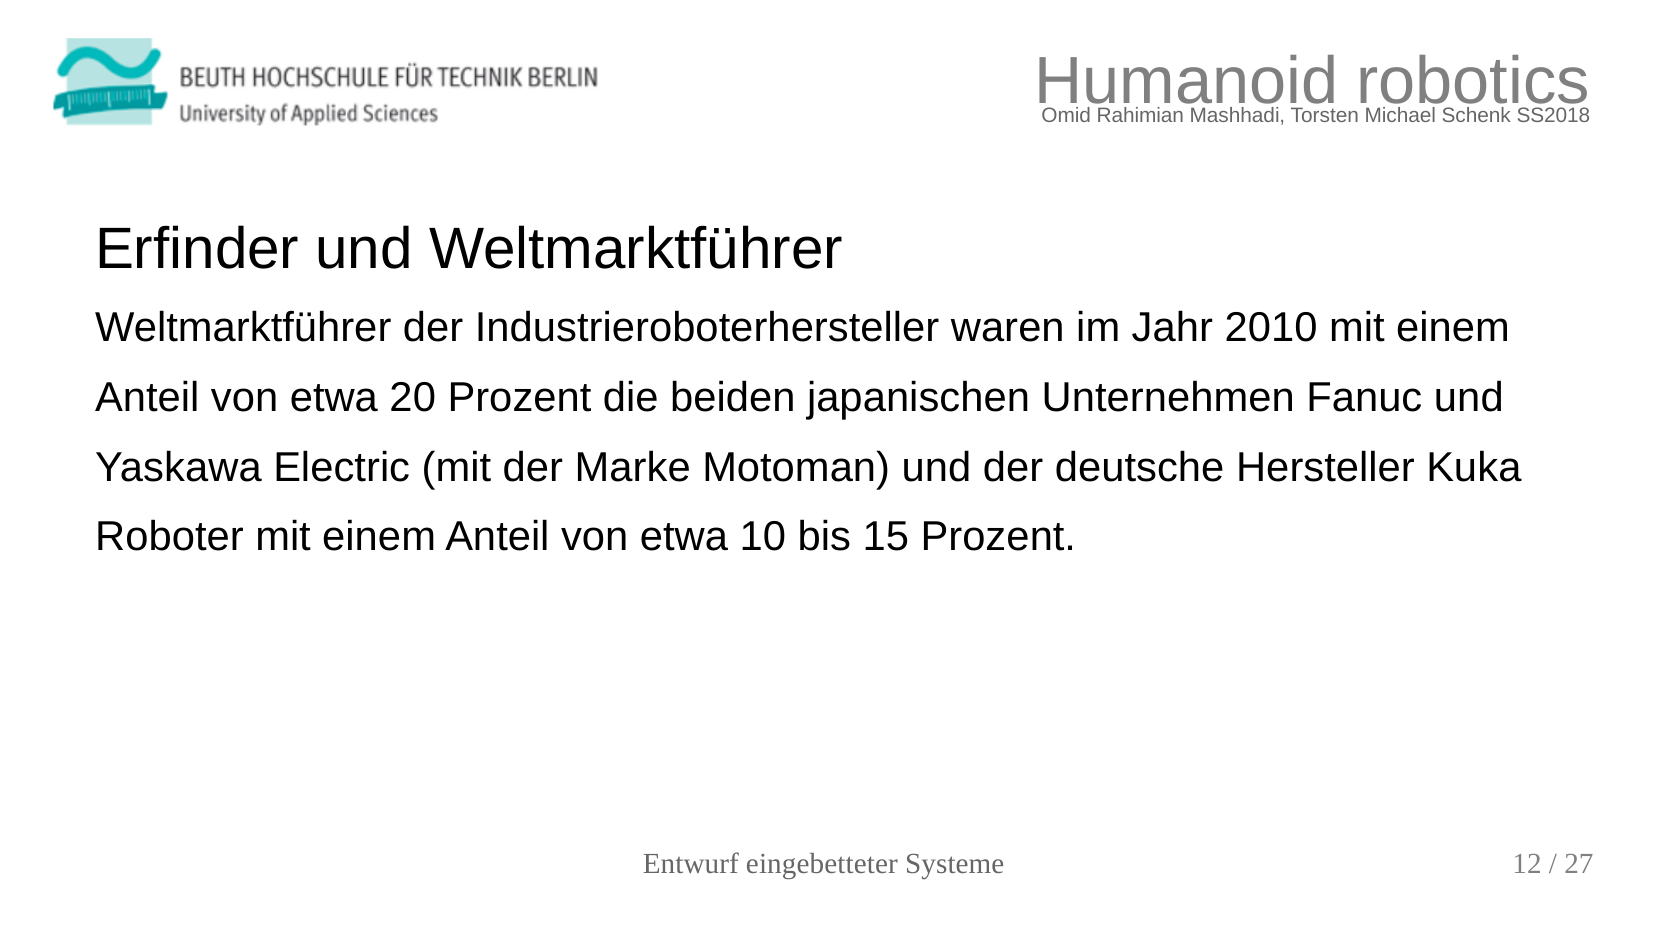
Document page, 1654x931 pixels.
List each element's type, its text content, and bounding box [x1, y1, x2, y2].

text_box Erfinder und Weltmarktführer Weltmarktführer der Industrieroboterhersteller waren im Jahr 2010 mit einem Anteil von etwa 20 Prozent die beiden japanischen Unternehmen Fanuc und Yaskawa Electric (mit der Marke Motoman) und der deutsche Hersteller Kuka Roboter mit einem Anteil von etwa 10 bis 15 Prozent. [45, 175, 1591, 676]
text_box Omid Rahimian Mashhadi, Torsten Michael Schenk SS2018 [1026, 96, 1611, 151]
title [82, 12, 1571, 175]
picture [15, 29, 661, 145]
text_box / 27 [1526, 840, 1632, 888]
text_box Humanoid robotics [1020, 35, 1642, 126]
